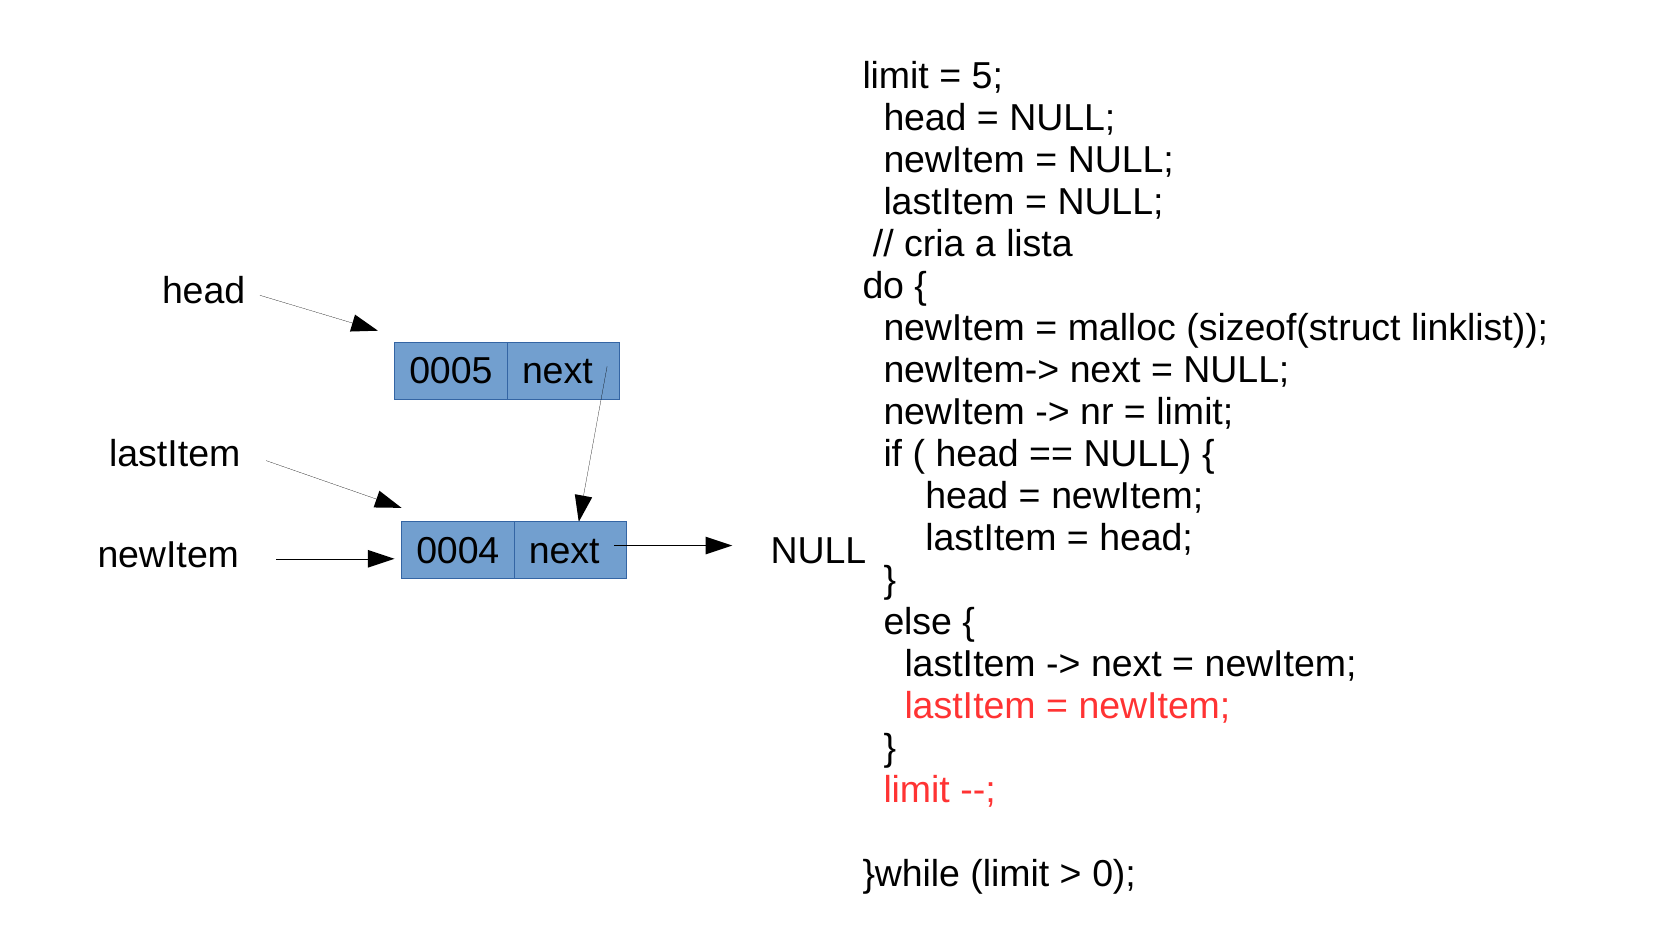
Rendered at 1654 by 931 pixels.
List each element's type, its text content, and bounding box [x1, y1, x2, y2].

text_box lastItem [94, 425, 267, 525]
text_box newItem [82, 525, 284, 621]
text_box NULL [755, 521, 826, 579]
text_box next [514, 521, 627, 579]
text_box 0004 [401, 521, 514, 579]
text_box 0005 [394, 342, 507, 400]
text_box head [147, 262, 260, 319]
text_box next [507, 342, 620, 400]
text_box limit = 5; head = NULL; newItem = NULL; lastItem = NULL; // cria a lista do { newItem = malloc (sizeof(struct linklist)); newItem-> next = NULL; newItem -> nr = limit; if ( head == NULL) { head = newItem; lastItem = head; } else { lastItem -> next = newItem; lastItem = newItem; } limit --; }while (limit > 0); [826, 47, 1564, 902]
